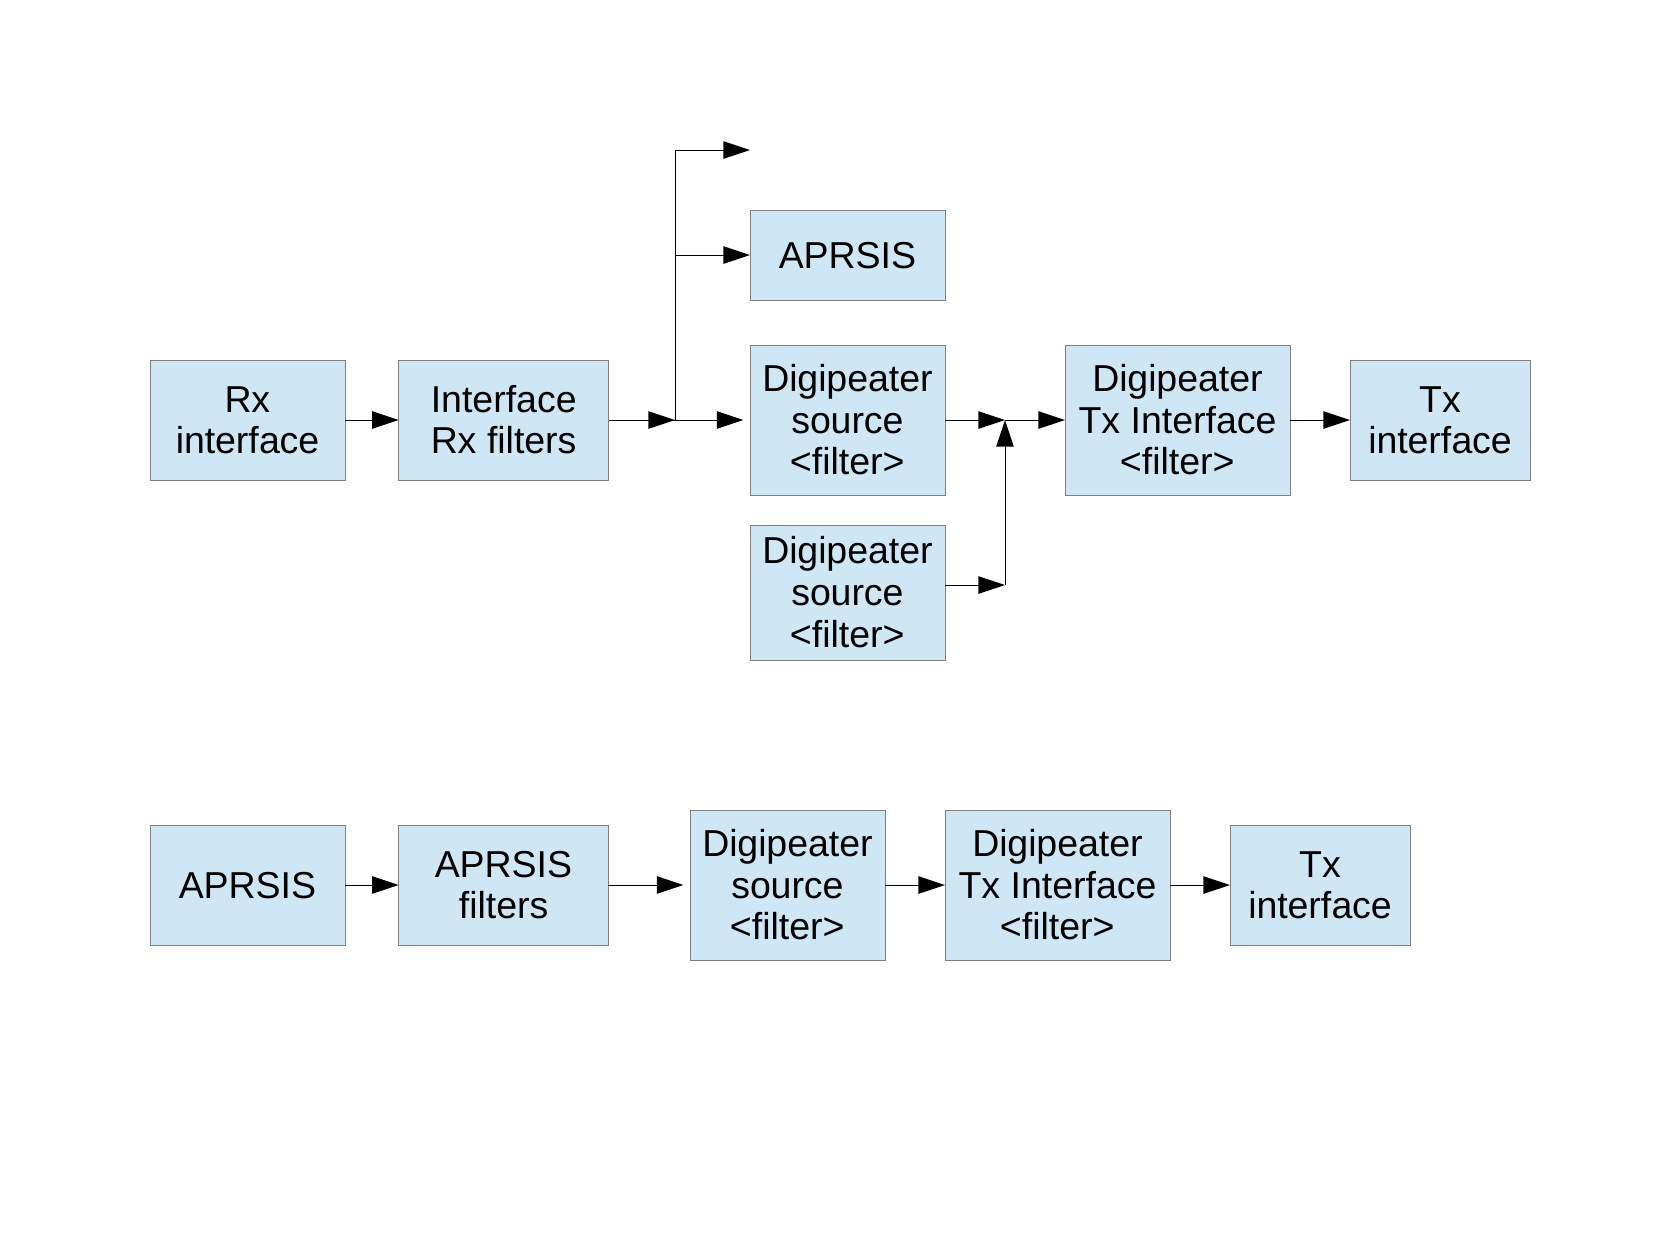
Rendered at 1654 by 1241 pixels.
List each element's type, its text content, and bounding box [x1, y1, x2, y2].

text_box Tx interface [1230, 825, 1411, 946]
text_box Tx interface [1350, 360, 1531, 481]
text_box Rx interface [150, 360, 346, 481]
text_box APRSIS [750, 210, 946, 301]
text_box Digipeater Tx Interface <filter> [945, 810, 1171, 961]
text_box Digipeater source <filter> [690, 810, 886, 961]
text_box Digipeater source <filter> [750, 525, 946, 661]
text_box Interface Rx filters [398, 360, 609, 481]
text_box APRSIS filters [398, 825, 609, 946]
text_box APRSIS [150, 825, 346, 946]
text_box Digipeater source <filter> [750, 345, 946, 496]
text_box Digipeater Tx Interface <filter> [1065, 345, 1291, 496]
